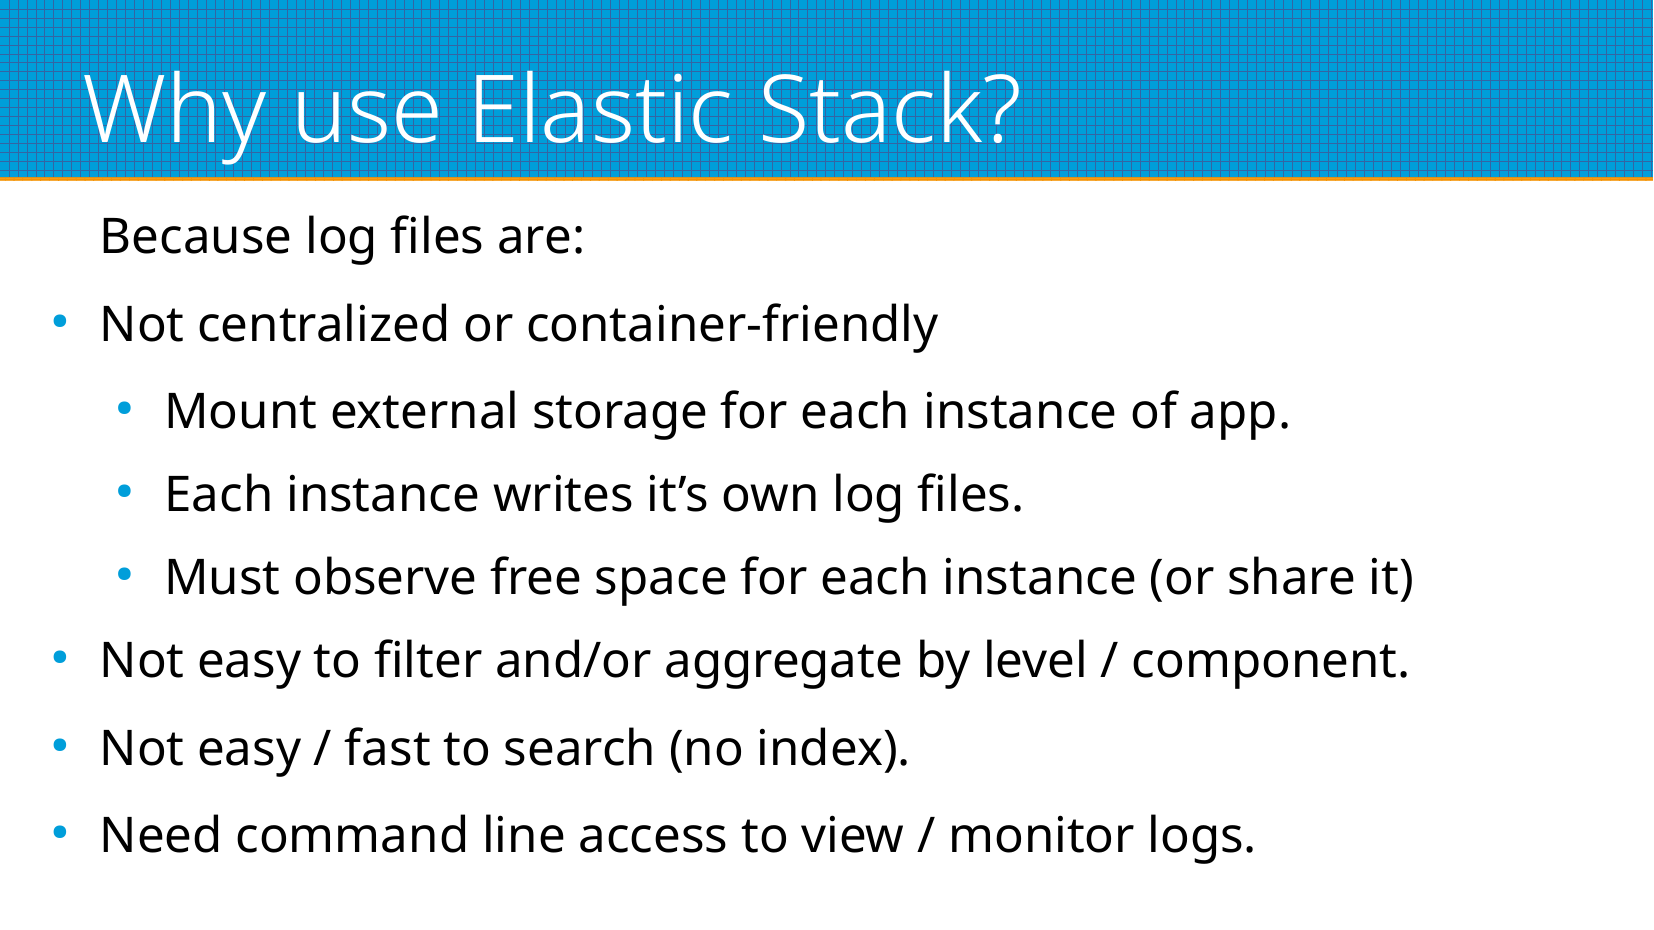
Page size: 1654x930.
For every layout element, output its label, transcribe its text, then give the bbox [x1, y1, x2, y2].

list Because log files are: Not centralized or container-friendly Mount external storage for each instance of app. Each instance writes it’s own log files. Must observe free space for each instance (or share it) Not easy to filter and/or aggregate by level / component. Not easy / fast to search (no index). Need command line access to view / monitor logs. [35, 201, 1615, 871]
title Why use Elastic Stack? [82, 14, 1571, 171]
